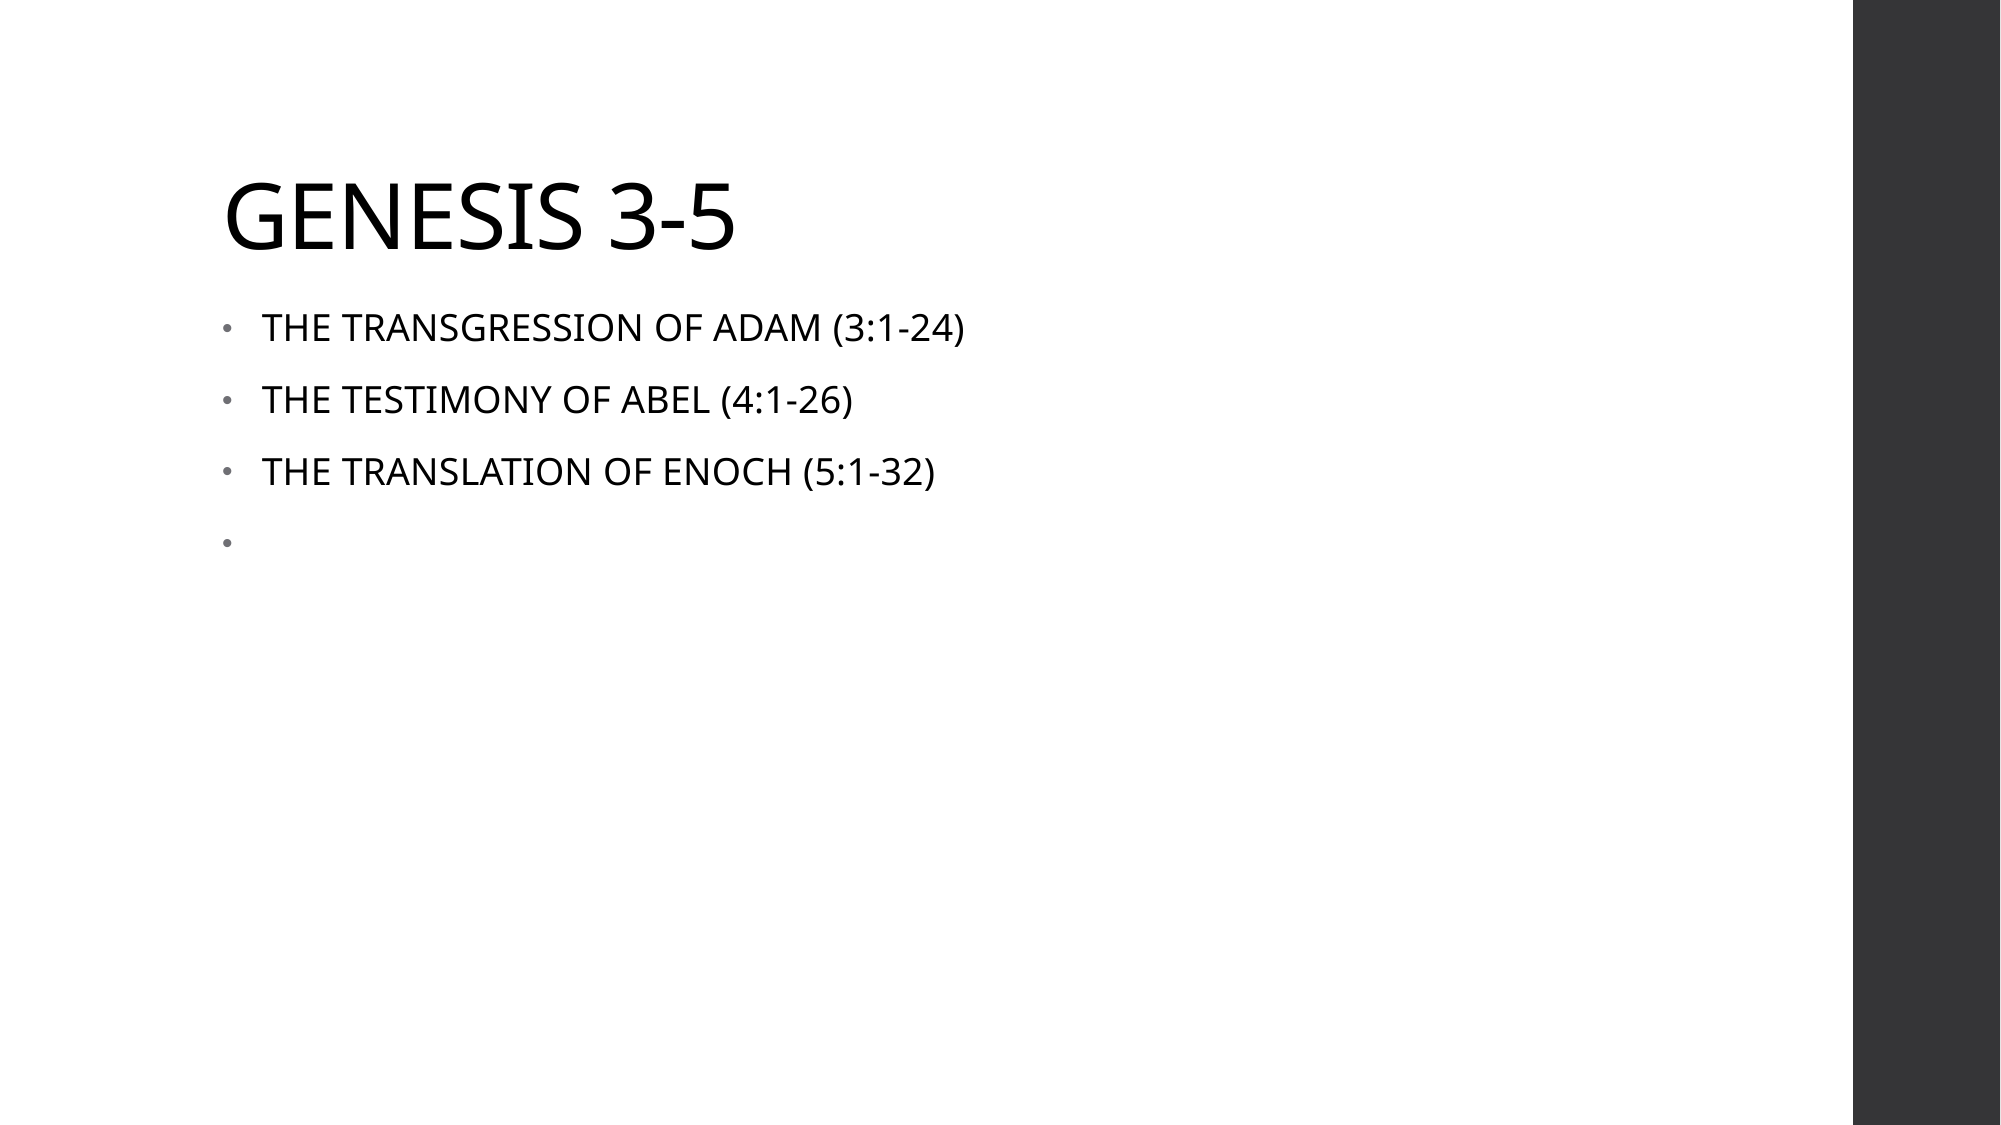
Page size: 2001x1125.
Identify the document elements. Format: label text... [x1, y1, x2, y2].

title GENESIS 3-5 [206, 60, 1797, 278]
list THE TRANSGRESSION OF ADAM (3:1-24) THE TESTIMONY OF ABEL (4:1-26) THE TRANSLATION OF ENOCH (5:1-32) [206, 299, 1617, 1014]
